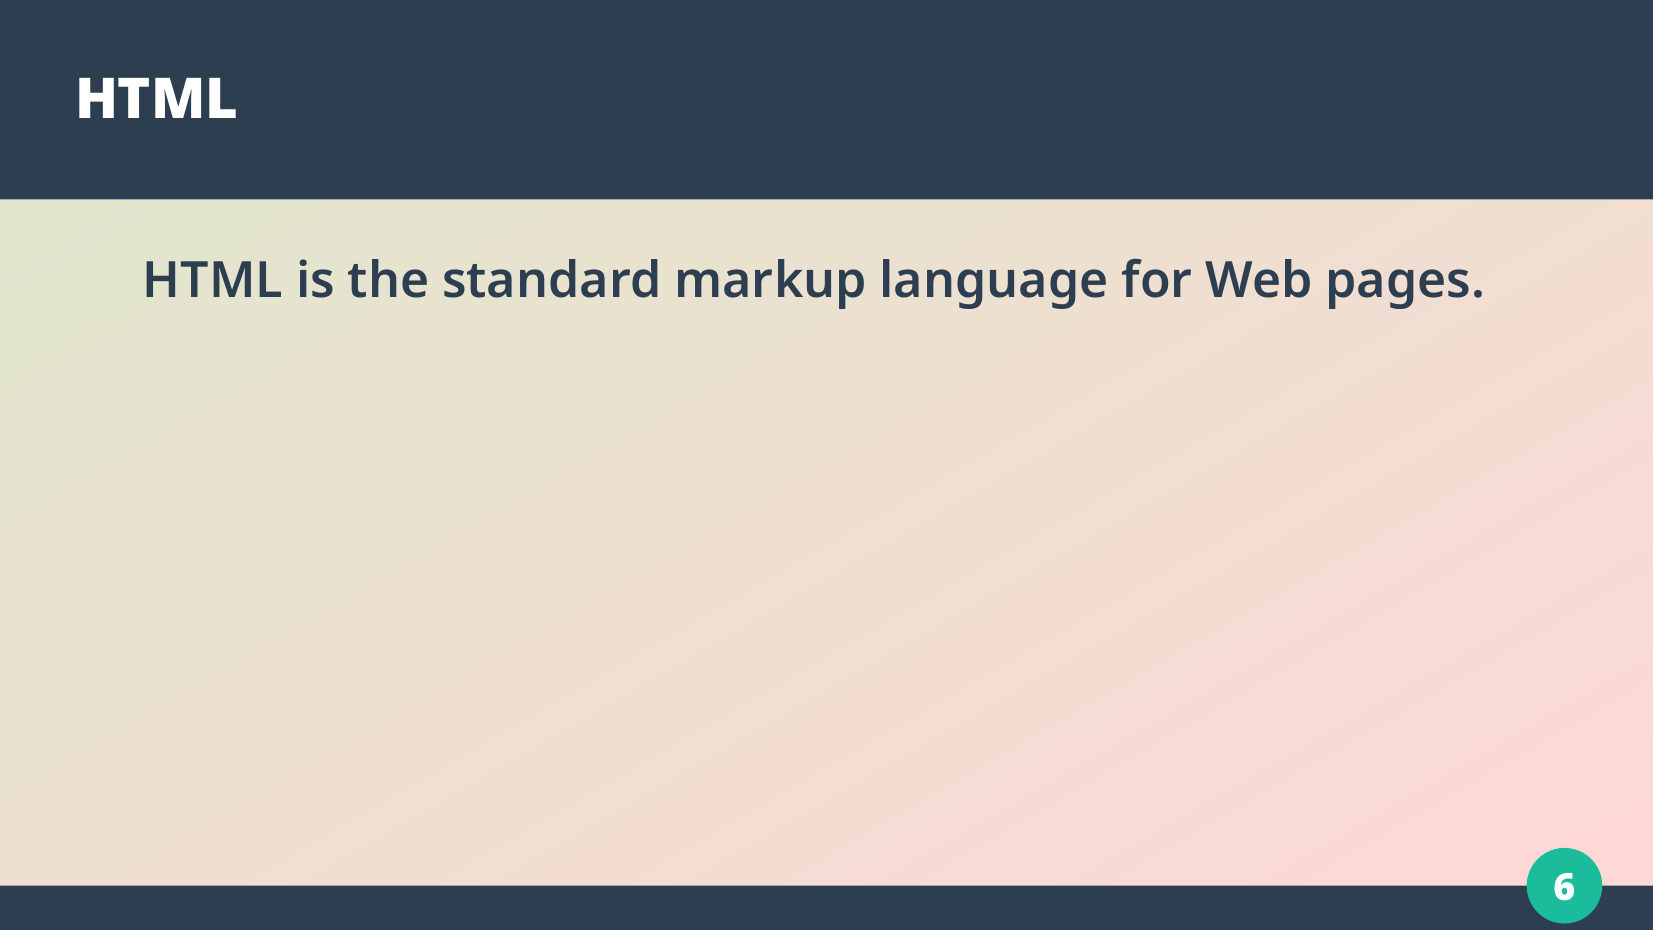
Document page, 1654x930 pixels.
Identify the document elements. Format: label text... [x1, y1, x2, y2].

title HTML [75, 37, 1610, 156]
list HTML is the standard markup language for Web pages. [58, 243, 1594, 864]
